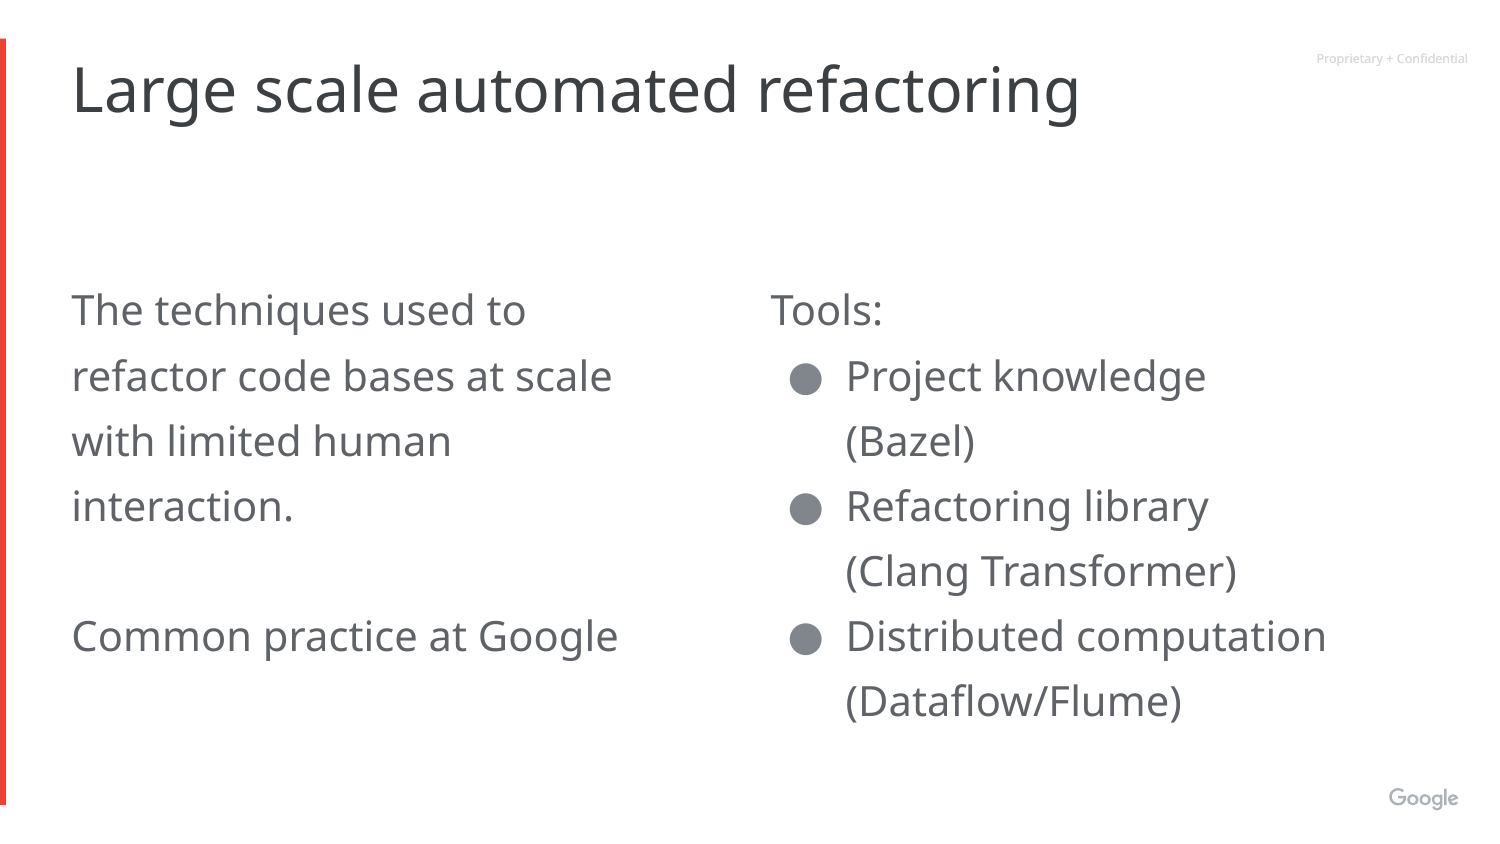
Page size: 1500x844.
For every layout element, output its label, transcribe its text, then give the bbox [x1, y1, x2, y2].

title Large scale automated refactoring [56, 43, 1336, 112]
list The techniques used to refactor code bases at scale with limited human interaction. Common practice at Google [56, 254, 670, 518]
list Tools: Project knowledge (Bazel) Refactoring library (Clang Transformer) Distributed computation (Dataflow/Flume) [755, 254, 1369, 475]
